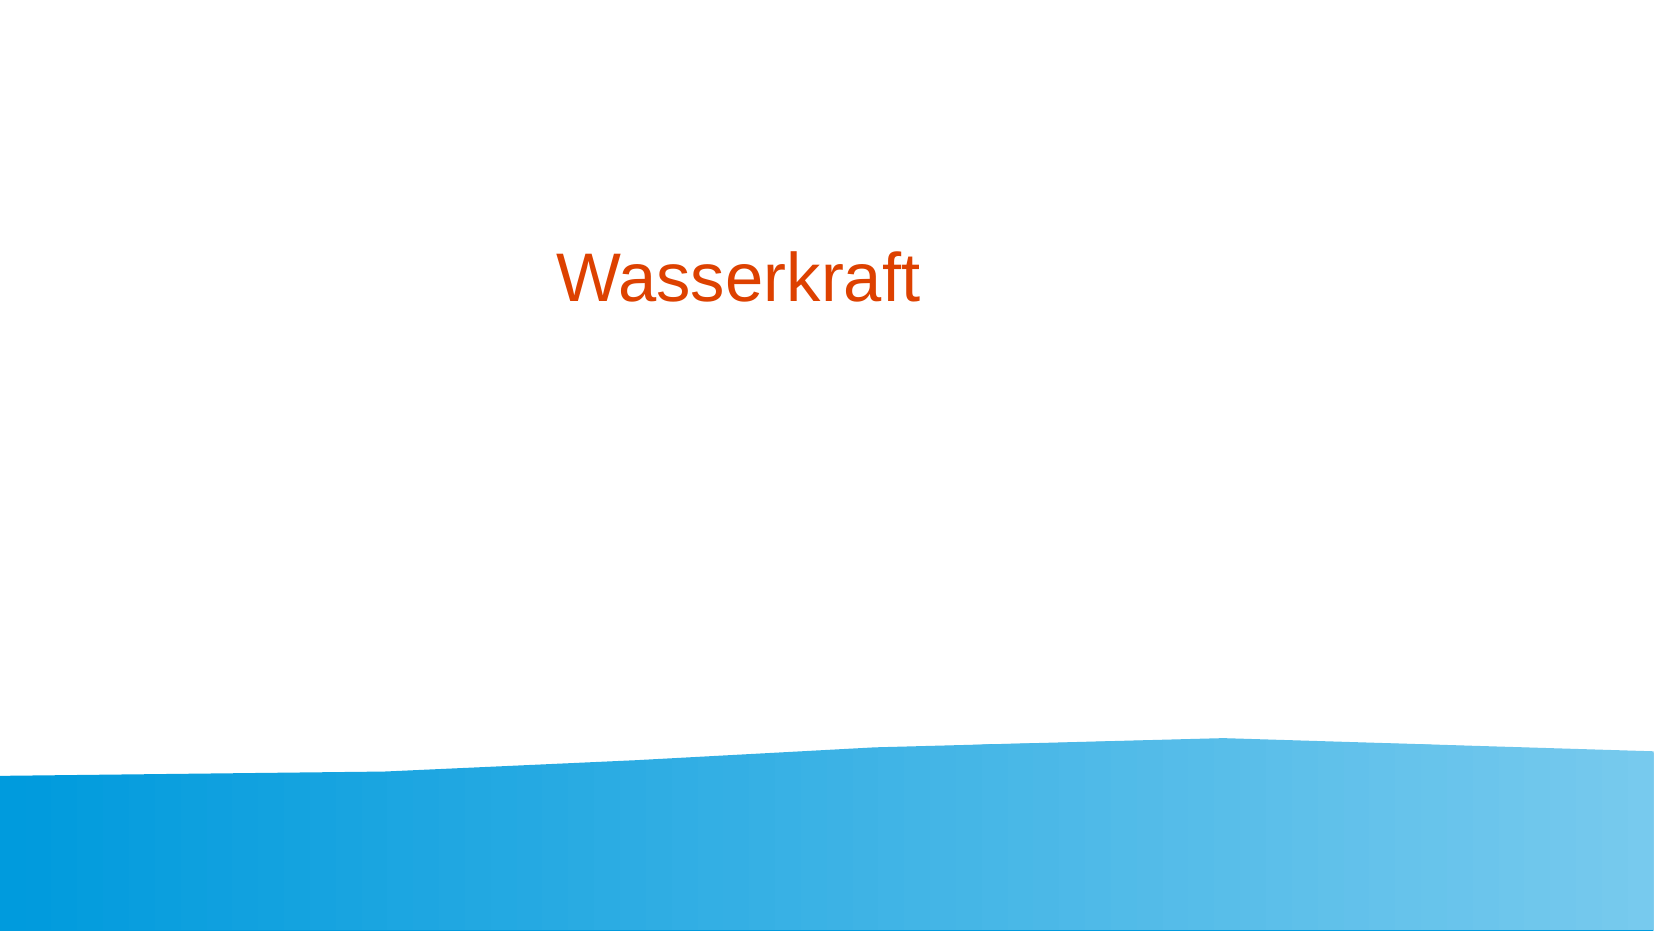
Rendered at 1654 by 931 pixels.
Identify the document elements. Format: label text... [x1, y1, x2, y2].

title Wasserkraft [0, 239, 1477, 470]
